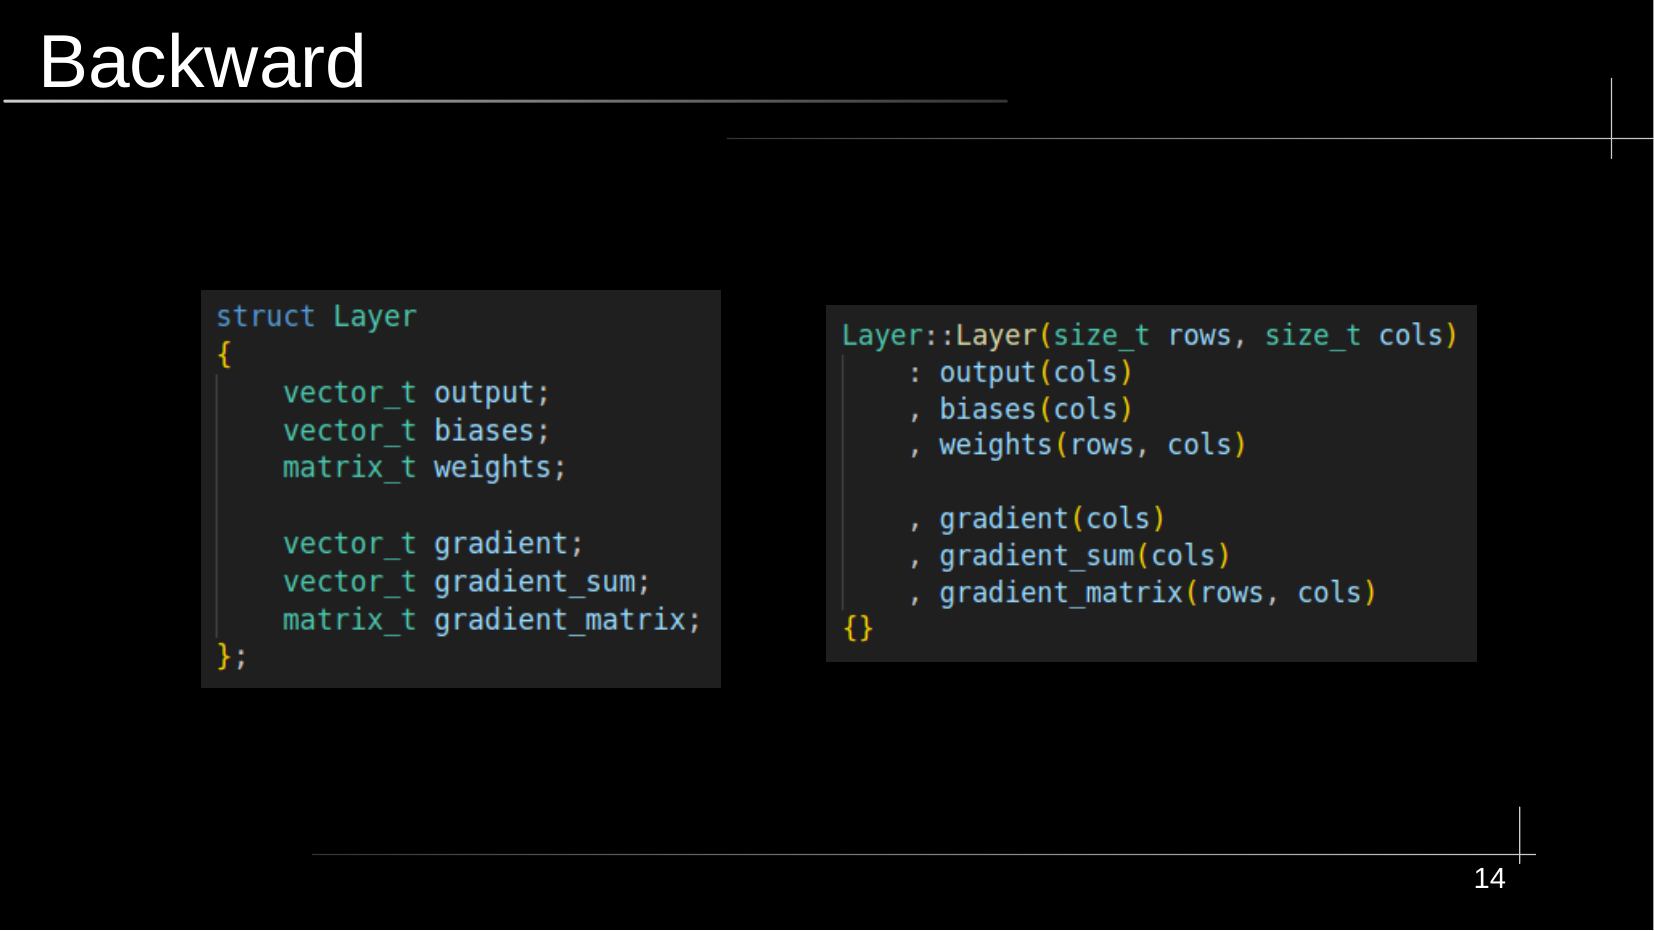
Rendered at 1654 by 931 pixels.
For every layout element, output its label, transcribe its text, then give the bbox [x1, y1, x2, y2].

picture [201, 290, 721, 688]
text_box Backward [23, 11, 383, 111]
picture [826, 305, 1477, 662]
